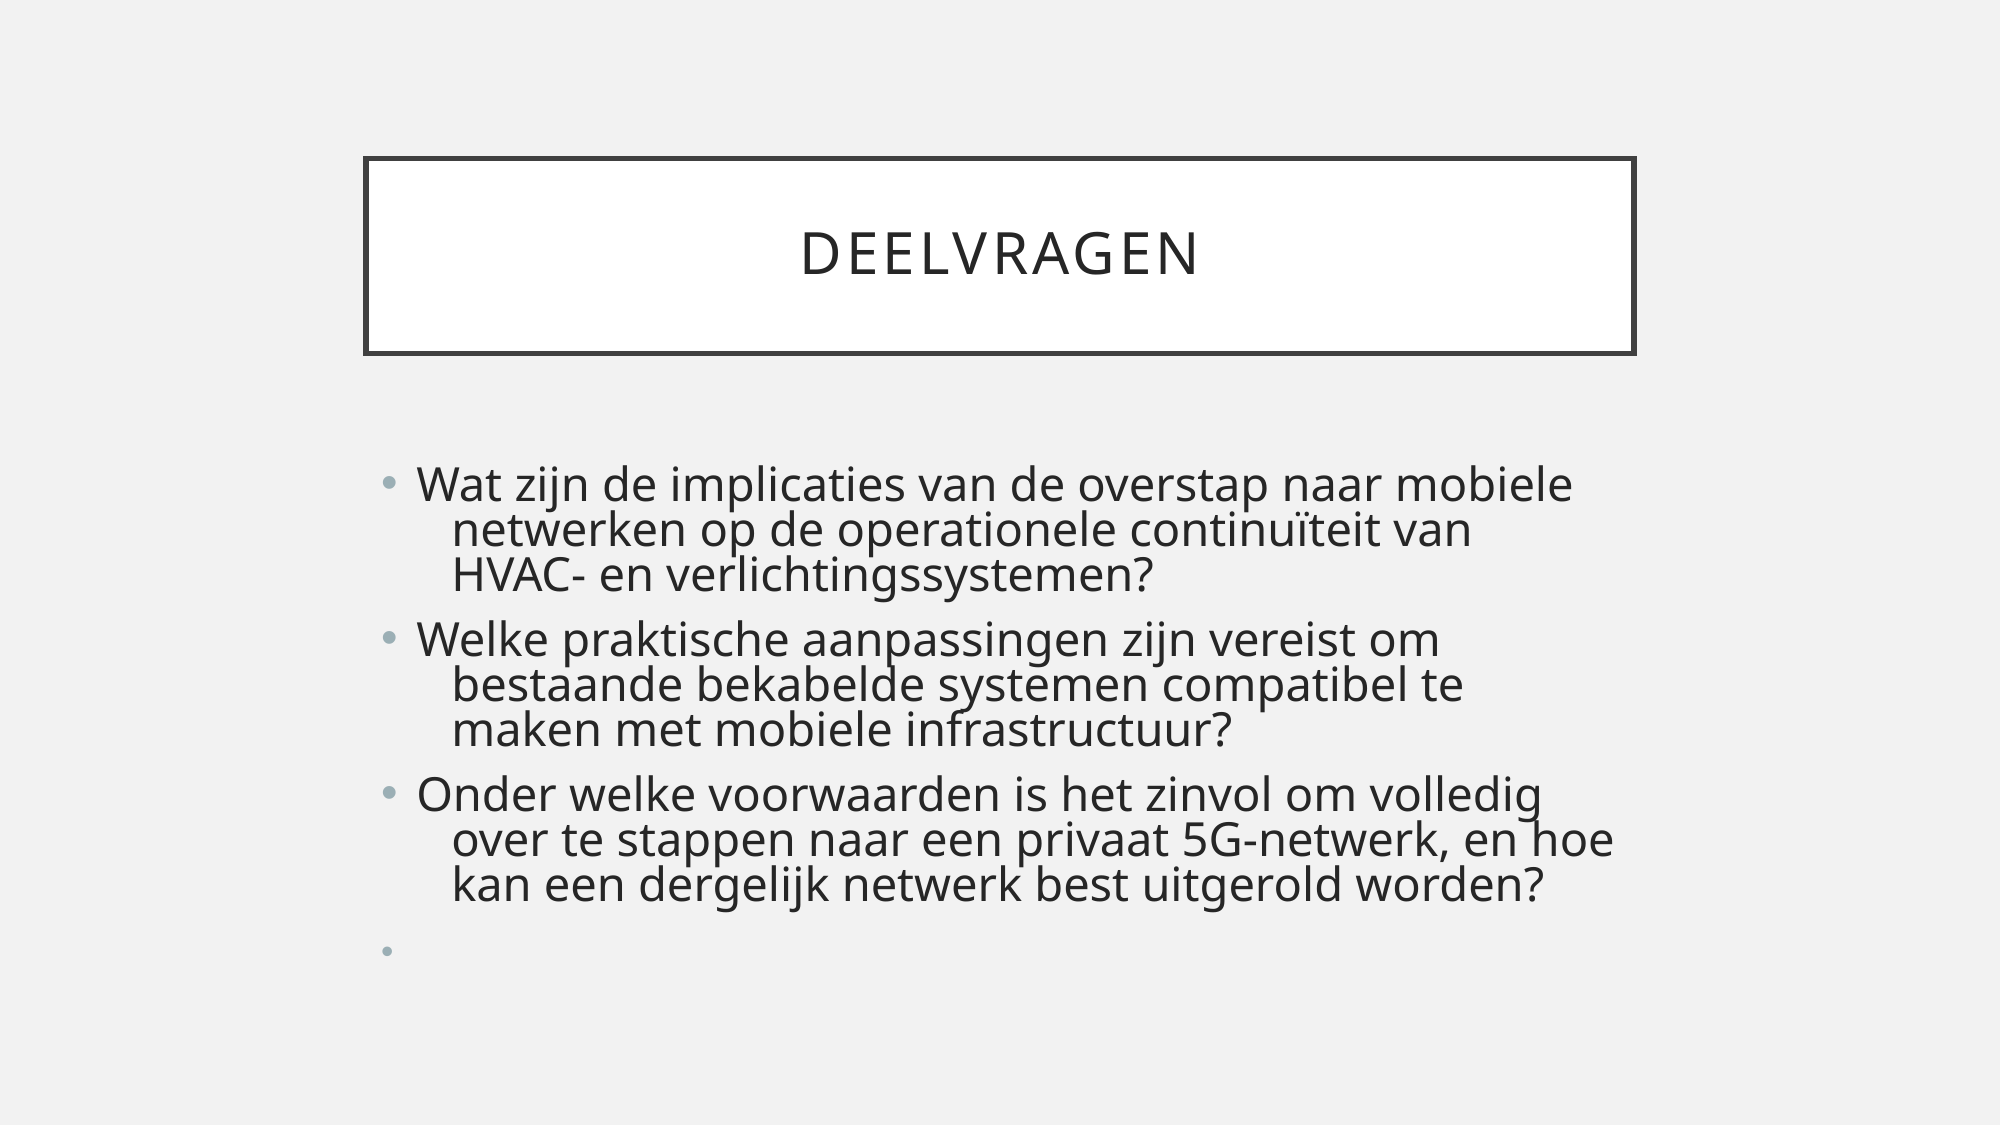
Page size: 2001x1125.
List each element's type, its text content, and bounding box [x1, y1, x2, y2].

title Deelvragen [366, 158, 1634, 354]
list Wat zijn de implicaties van de overstap naar mobiele netwerken op de operationele continuïteit van HVAC- en verlichtingssystemen? Welke praktische aanpassingen zijn vereist om bestaande bekabelde systemen compatibel te maken met mobiele infrastructuur? Onder welke voorwaarden is het zinvol om volledig over te stappen naar een privaat 5G-netwerk, en hoe kan een dergelijk netwerk best uitgerold worden? [366, 457, 1634, 967]
